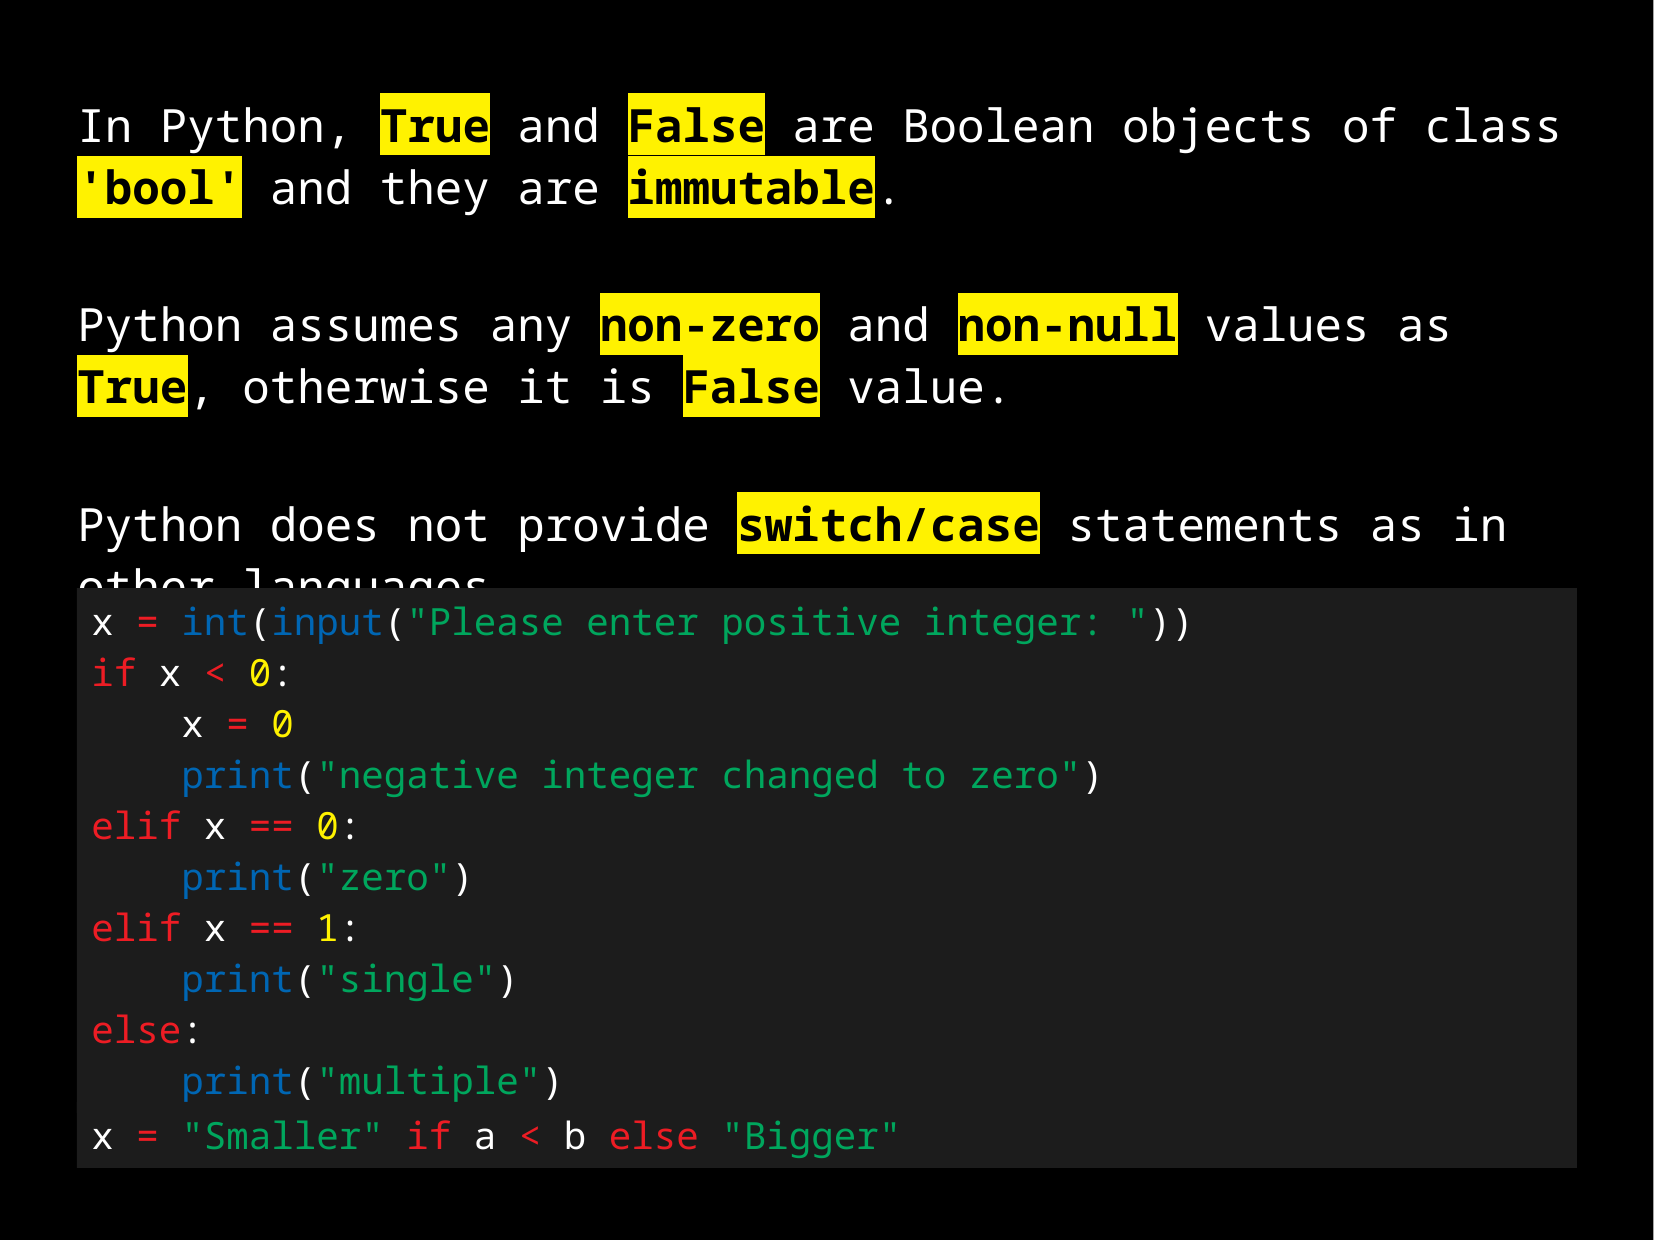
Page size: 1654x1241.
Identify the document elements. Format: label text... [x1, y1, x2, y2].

text_box In Python, True and False are Boolean objects of class 'bool' and they are immutable. Python assumes any non-zero and non-null values as True, otherwise it is False value. Python does not provide switch/case statements as in other languages. Example of Python if statement Inline conditional expression [62, 85, 1591, 1111]
text_box x = int(input("Please enter positive integer: ")) if x < 0: x = 0 print("negative integer changed to zero") elif x == 0: print("zero") elif x == 1: print("single") else: print("multiple") [76, 588, 1577, 981]
text_box x = "Smaller" if a < b else "Bigger" [76, 1101, 1577, 1155]
